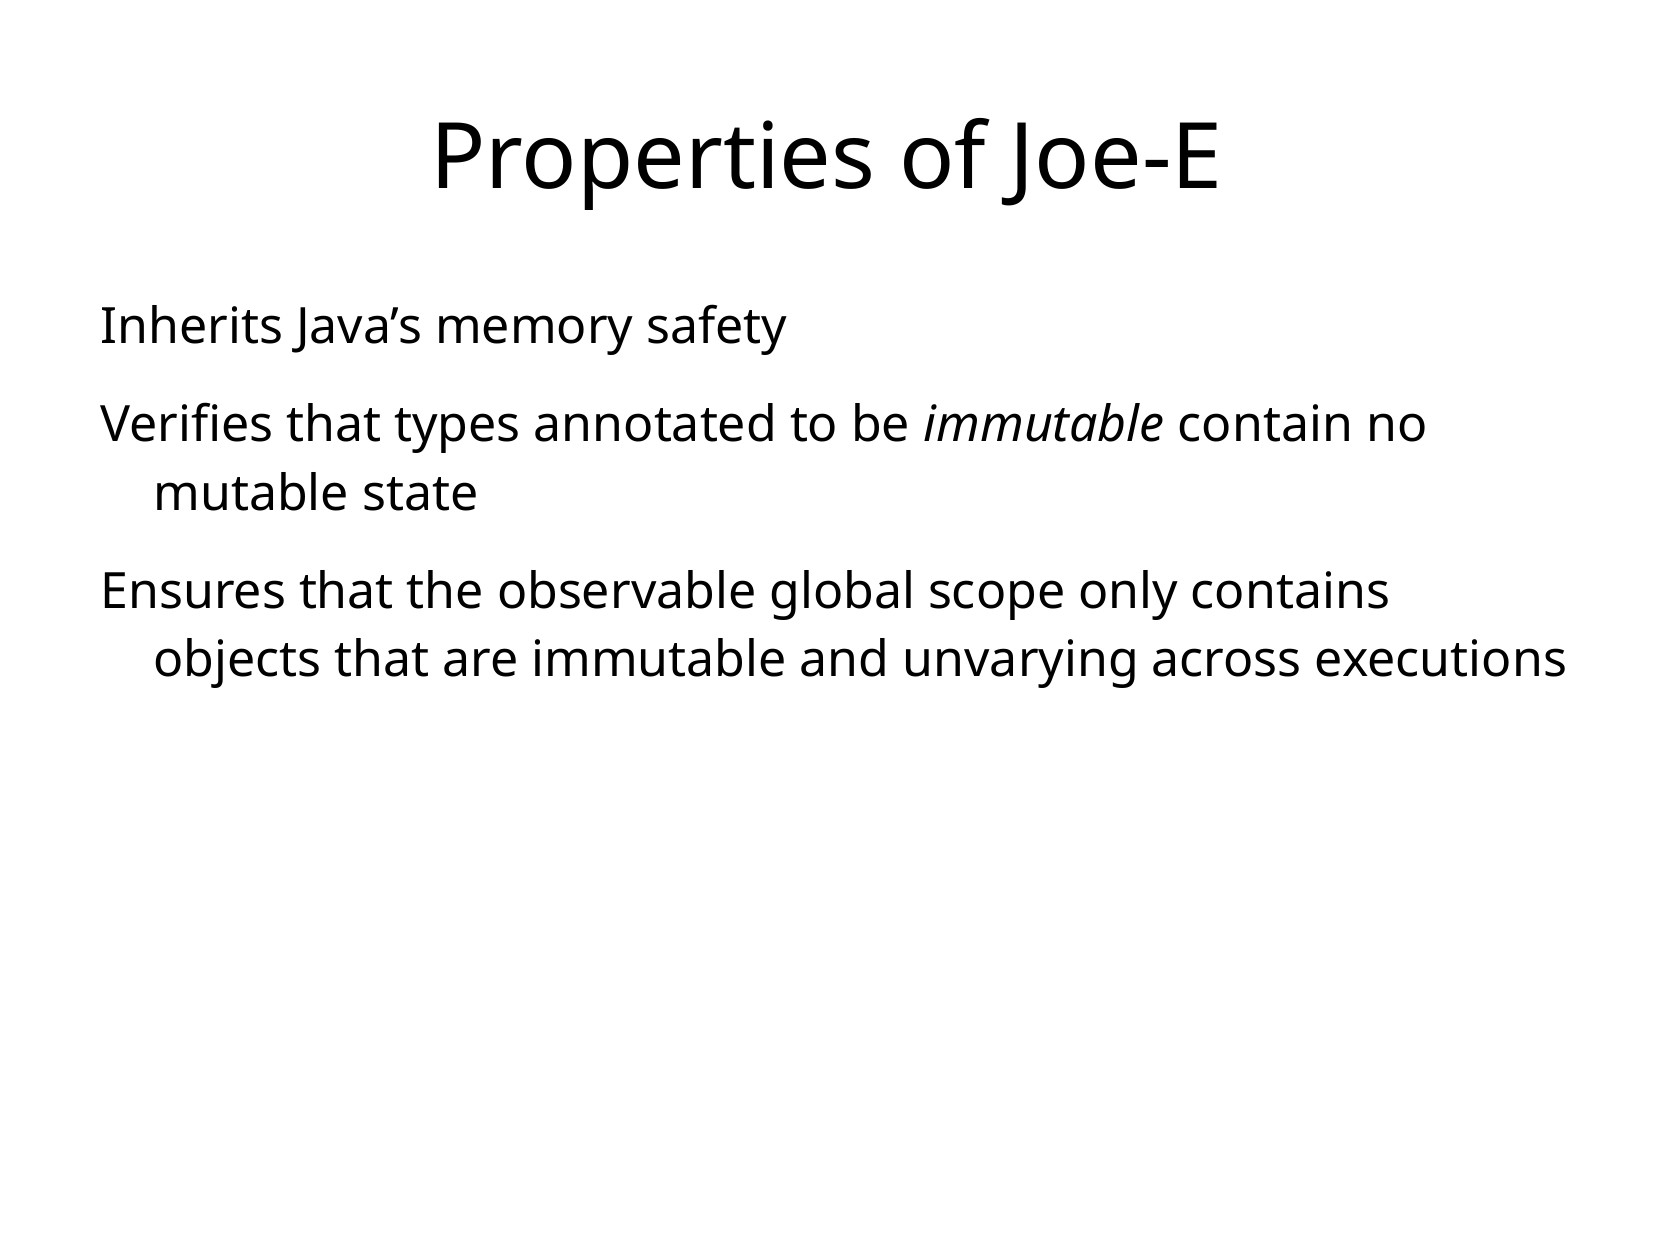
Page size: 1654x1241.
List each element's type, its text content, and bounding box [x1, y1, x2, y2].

list Inherits Java’s memory safety Verifies that types annotated to be immutable contain no mutable state Ensures that the observable global scope only contains objects that are immutable and unvarying across executions [82, 290, 1571, 1094]
title Properties of Joe-E [82, 56, 1571, 250]
